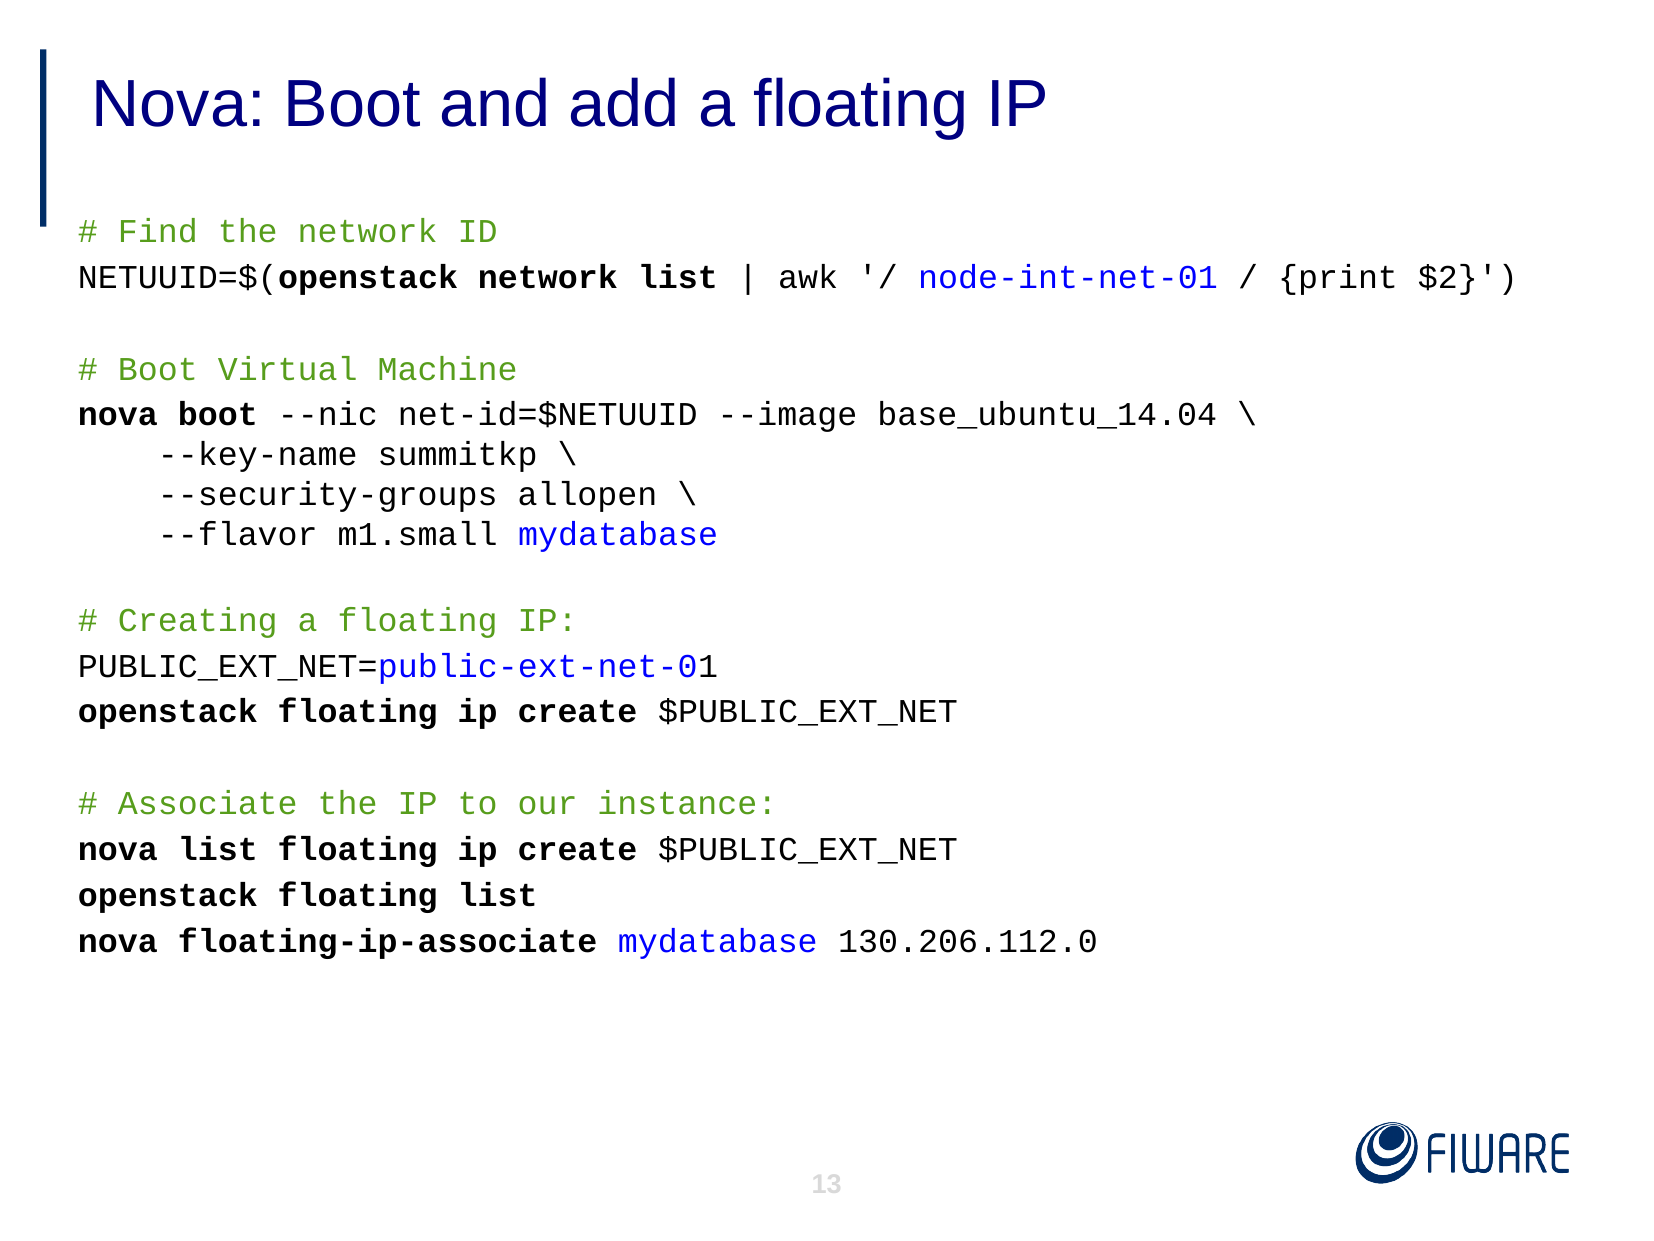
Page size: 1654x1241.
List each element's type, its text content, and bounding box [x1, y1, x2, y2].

slide_number <number> [733, 1149, 921, 1216]
title Nova: Boot and add a floating IP [76, 51, 1408, 209]
text_box # Find the network ID NETUUID=$(openstack network list | awk '/ node-int-net-01 / {print $2}') # Boot Virtual Machine nova boot --nic net-id=$NETUUID --image base_ubuntu_14.04 \ --key-name summitkp \ --security-groups allopen \ --flavor m1.small mydatabase # Creating a floating IP: PUBLIC_EXT_NET=public-ext-net-01 openstack floating ip create $PUBLIC_EXT_NET # Associate the IP to our instance: nova list floating ip create $PUBLIC_EXT_NET openstack floating list nova floating-ip-associate mydatabase 130.206.112.0 [63, 201, 1573, 1012]
picture [1351, 1116, 1575, 1188]
